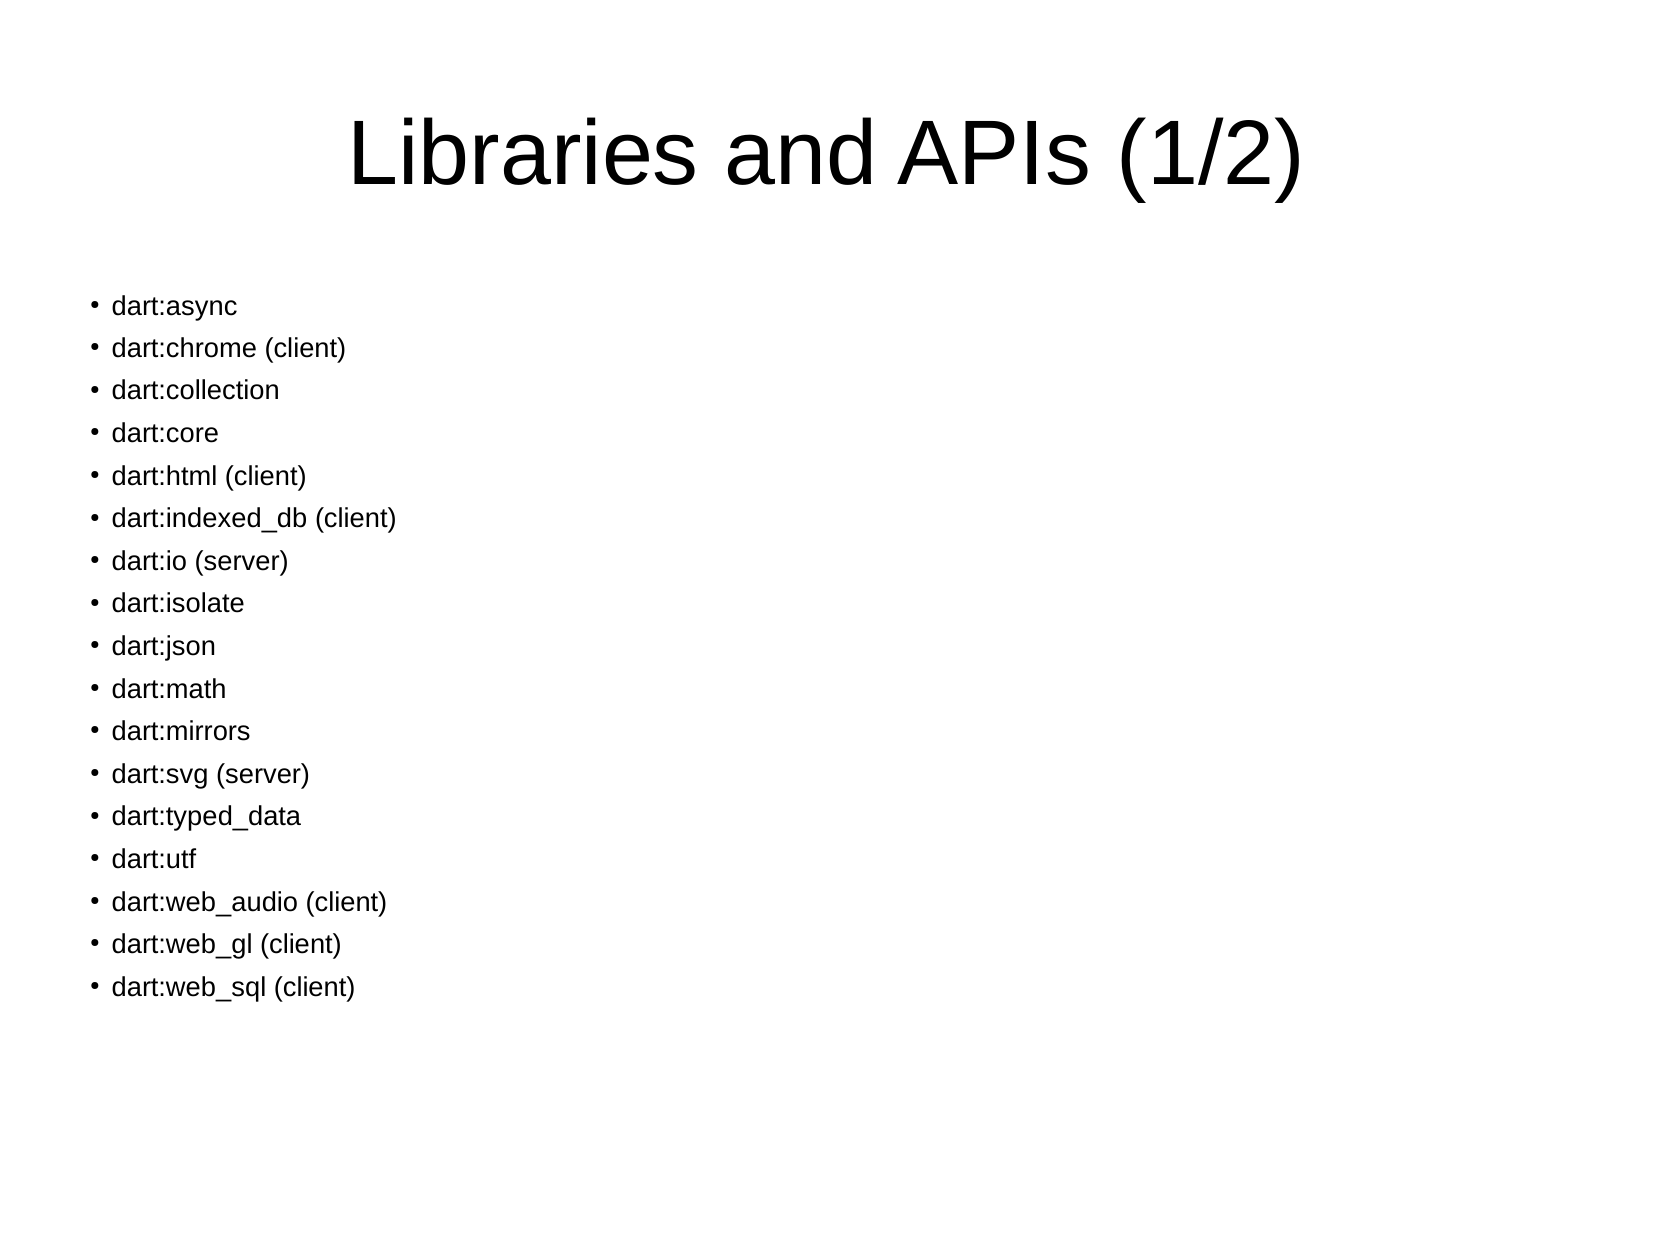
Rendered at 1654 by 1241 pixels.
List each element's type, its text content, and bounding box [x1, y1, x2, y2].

title Libraries and APIs (1/2) [82, 49, 1571, 257]
list dart:async dart:chrome (client) dart:collection dart:core dart:html (client) dart:indexed_db (client) dart:io (server) dart:isolate dart:json dart:math dart:mirrors dart:svg (server) dart:typed_data dart:utf dart:web_audio (client) dart:web_gl (client) dart:web_sql (client) [82, 290, 1571, 1010]
